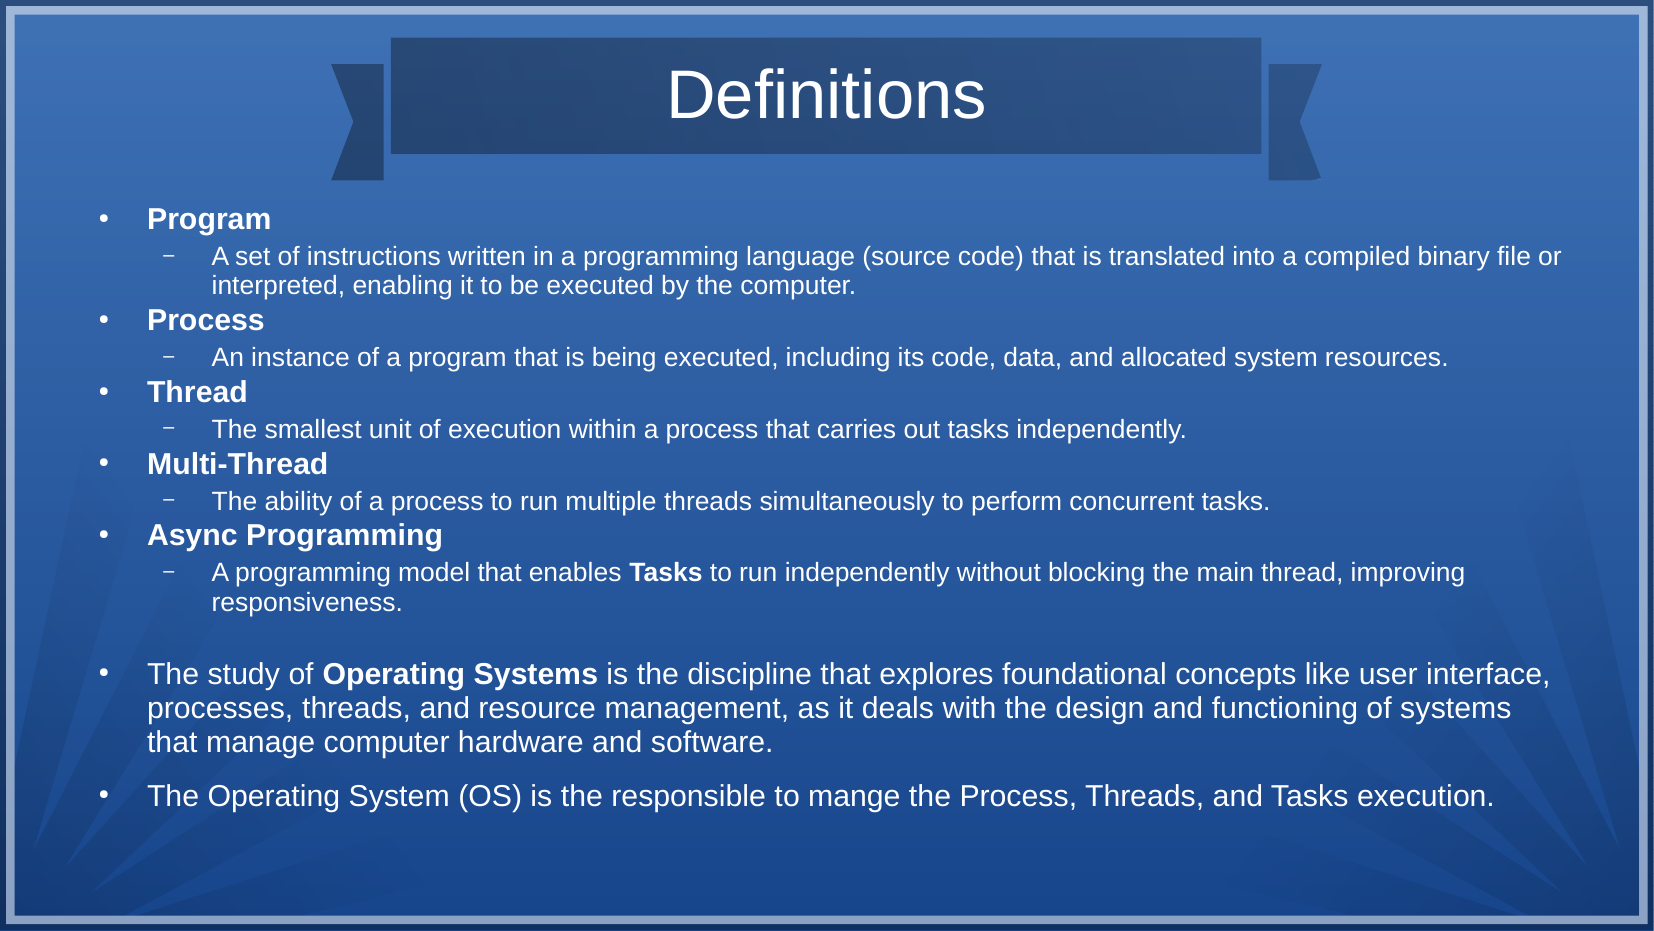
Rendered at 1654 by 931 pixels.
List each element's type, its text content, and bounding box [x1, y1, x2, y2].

list Program A set of instructions written in a programming language (source code) that is translated into a compiled binary file or interpreted, enabling it to be executed by the computer. Process An instance of a program that is being executed, including its code, data, and allocated system resources. Thread The smallest unit of execution within a process that carries out tasks independently. Multi-Thread The ability of a process to run multiple threads simultaneously to perform concurrent tasks. Async Programming A programming model that enables Tasks to run independently without blocking the main thread, improving responsiveness. The study of Operating Systems is the discipline that explores foundational concepts like user interface, processes, threads, and resource management, as it deals with the design and functioning of systems that manage computer hardware and software. The Operating System (OS) is the responsible to mange the Process, Threads, and Tasks execution. [82, 202, 1571, 826]
title Definitions [389, 35, 1264, 154]
